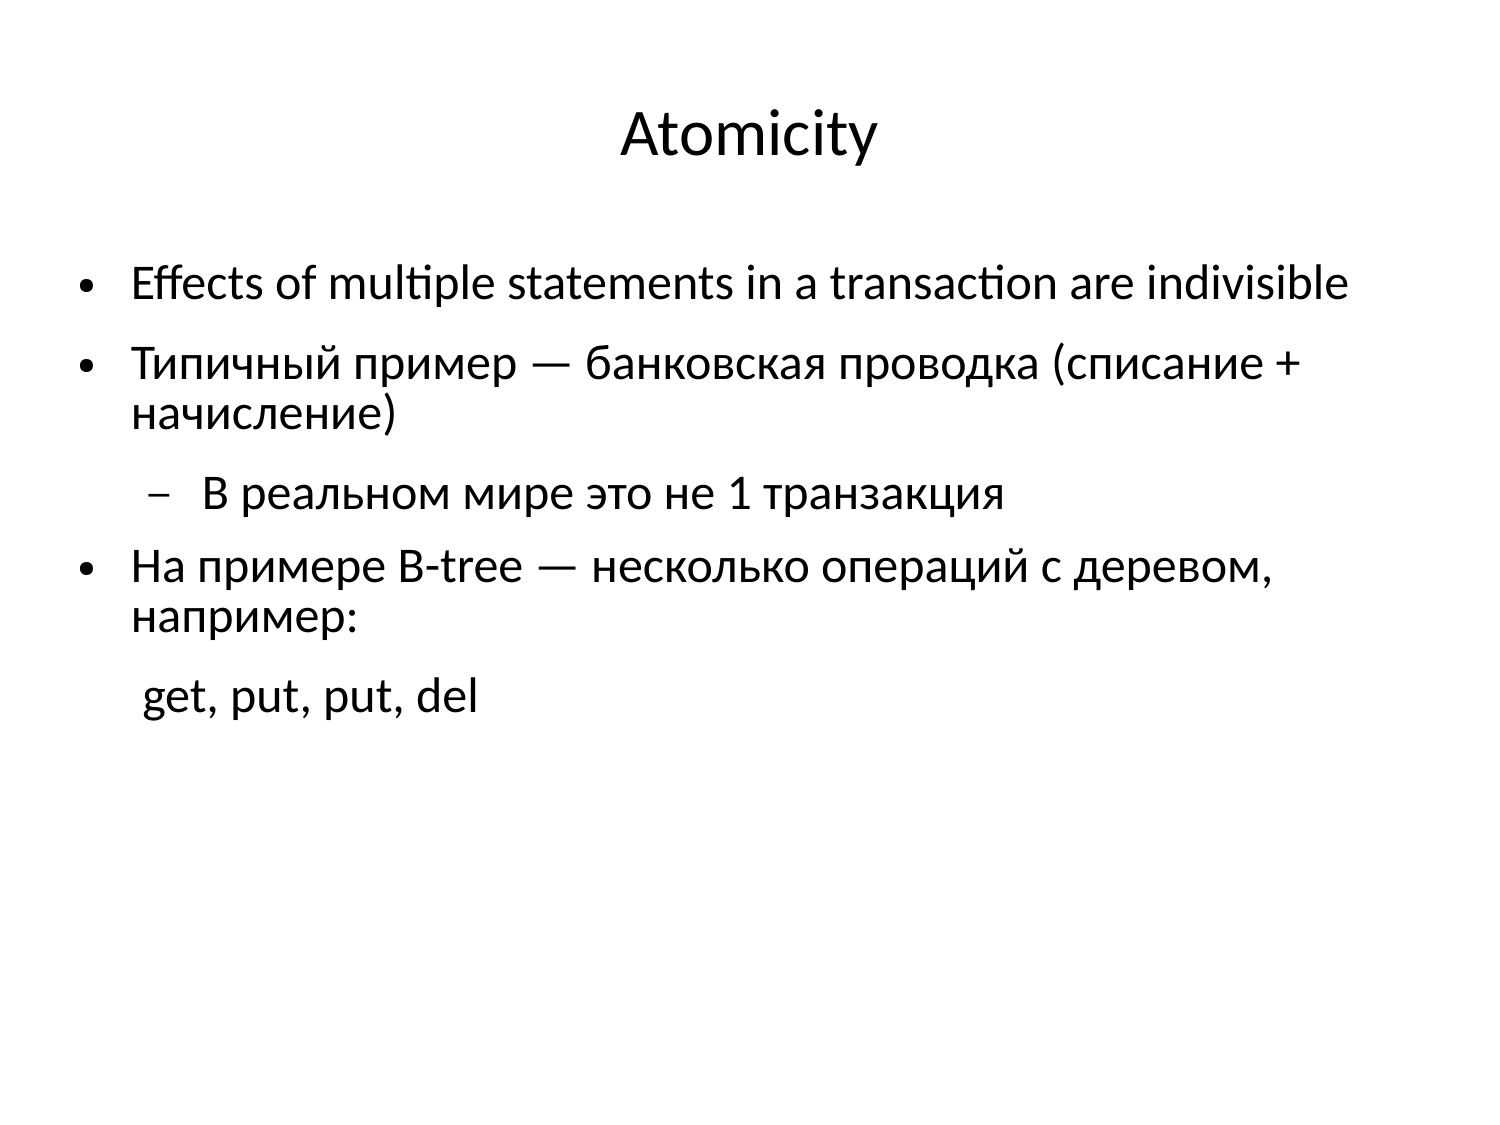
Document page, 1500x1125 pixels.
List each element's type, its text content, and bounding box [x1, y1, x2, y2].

title Atomicity [75, 45, 1425, 233]
list Effects of multiple statements in a transaction are indivisible Типичный пример — банковская проводка (списание + начисление) В реальном мире это не 1 транзакция На примере B-tree — несколько операций с деревом, например: get, put, put, del [60, 262, 1411, 1005]
